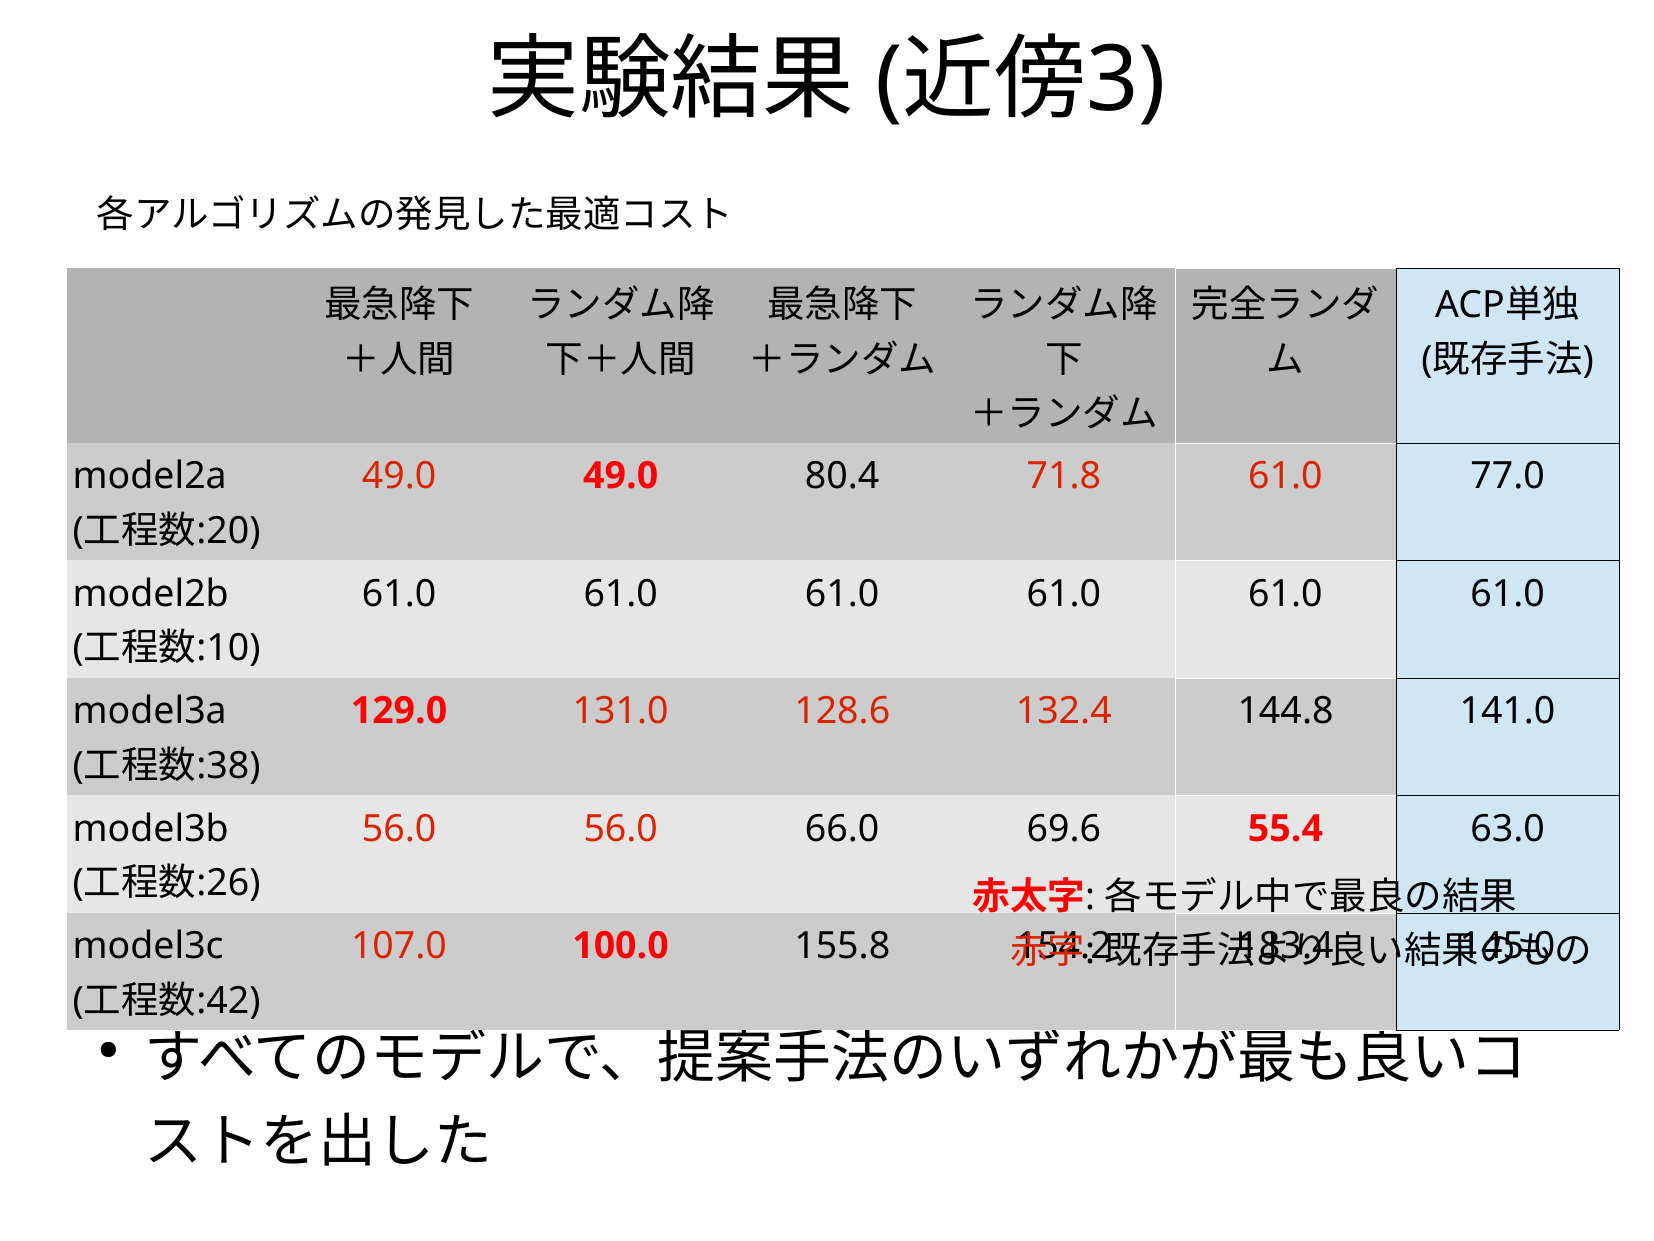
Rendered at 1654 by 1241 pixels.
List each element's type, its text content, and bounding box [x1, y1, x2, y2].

table_cell model3a (工程数:38) [67, 678, 288, 795]
table_cell 80.4 [732, 443, 953, 560]
table_cell 107.0 [288, 913, 510, 1030]
table_cell 132.4 [953, 678, 1175, 795]
table_header 完全ランダム [1176, 269, 1396, 443]
table_header 最急降下 ＋ランダム [732, 268, 953, 443]
table_cell 145.0 [1397, 949, 1619, 1030]
table_cell 56.0 [288, 795, 510, 913]
table_cell 100.0 [510, 913, 732, 1030]
table_cell 141.0 [1397, 679, 1619, 795]
table_header ACP単独 (既存手法) [1397, 269, 1619, 443]
title 実験結果 (近傍3) [82, 0, 1571, 174]
table_cell 61.0 [1176, 444, 1396, 560]
table_cell 66.0 [732, 795, 953, 913]
table_cell 56.0 [510, 795, 732, 913]
table_header [67, 268, 288, 443]
table_cell 183.4 [1277, 949, 1296, 957]
table_header ランダム降下 ＋ランダム [953, 268, 1175, 443]
table_header 最急降下 ＋人間 [288, 268, 510, 443]
table_cell 61.0 [953, 560, 1175, 678]
table_cell 69.6 [953, 795, 1175, 913]
list すべてのモデルで、提案手法のいずれかが最も良いコストを出した [82, 1030, 1538, 1189]
table_cell 183.4 [1235, 950, 1247, 961]
table_header ランダム降下＋人間 [510, 268, 732, 443]
table_cell 128.6 [732, 678, 953, 795]
table_cell 183.4 [1176, 949, 1396, 1030]
table_cell 77.0 [1397, 444, 1619, 560]
table_cell 49.0 [510, 443, 732, 560]
table_cell 144.8 [1176, 679, 1396, 795]
list すべてのモデルで、提案手法のいずれかが最も良いコストを出した [82, 172, 1538, 268]
table_cell 145.0 [1530, 952, 1545, 962]
table_cell 131.0 [510, 678, 732, 795]
table_cell 63.0 [1397, 796, 1619, 858]
table_cell 129.0 [288, 678, 510, 795]
text_box 各アルゴリズムの発見した最適コスト [81, 176, 1417, 230]
table_cell 61.0 [288, 560, 510, 678]
table_cell 61.0 [1397, 561, 1619, 678]
table_cell model2a (工程数:20) [67, 443, 288, 560]
table_cell 61.0 [732, 560, 953, 678]
table_cell 155.8 [732, 913, 953, 1030]
table_cell model2b (工程数:10) [67, 560, 288, 678]
table_cell 154.2 [953, 913, 1175, 1030]
table_cell 61.0 [510, 560, 732, 678]
table_cell 61.0 [1176, 561, 1396, 678]
table_cell model3b (工程数:26) [67, 795, 288, 913]
table_cell 49.0 [288, 443, 510, 560]
table_cell 71.8 [953, 443, 1175, 560]
text_box 赤太字: 各モデル中で最良の結果 赤字: 既存手法より良い結果のもの [957, 858, 1654, 949]
table_cell model3c (工程数:42) [67, 913, 288, 1030]
table_cell 55.4 [1176, 796, 1396, 858]
